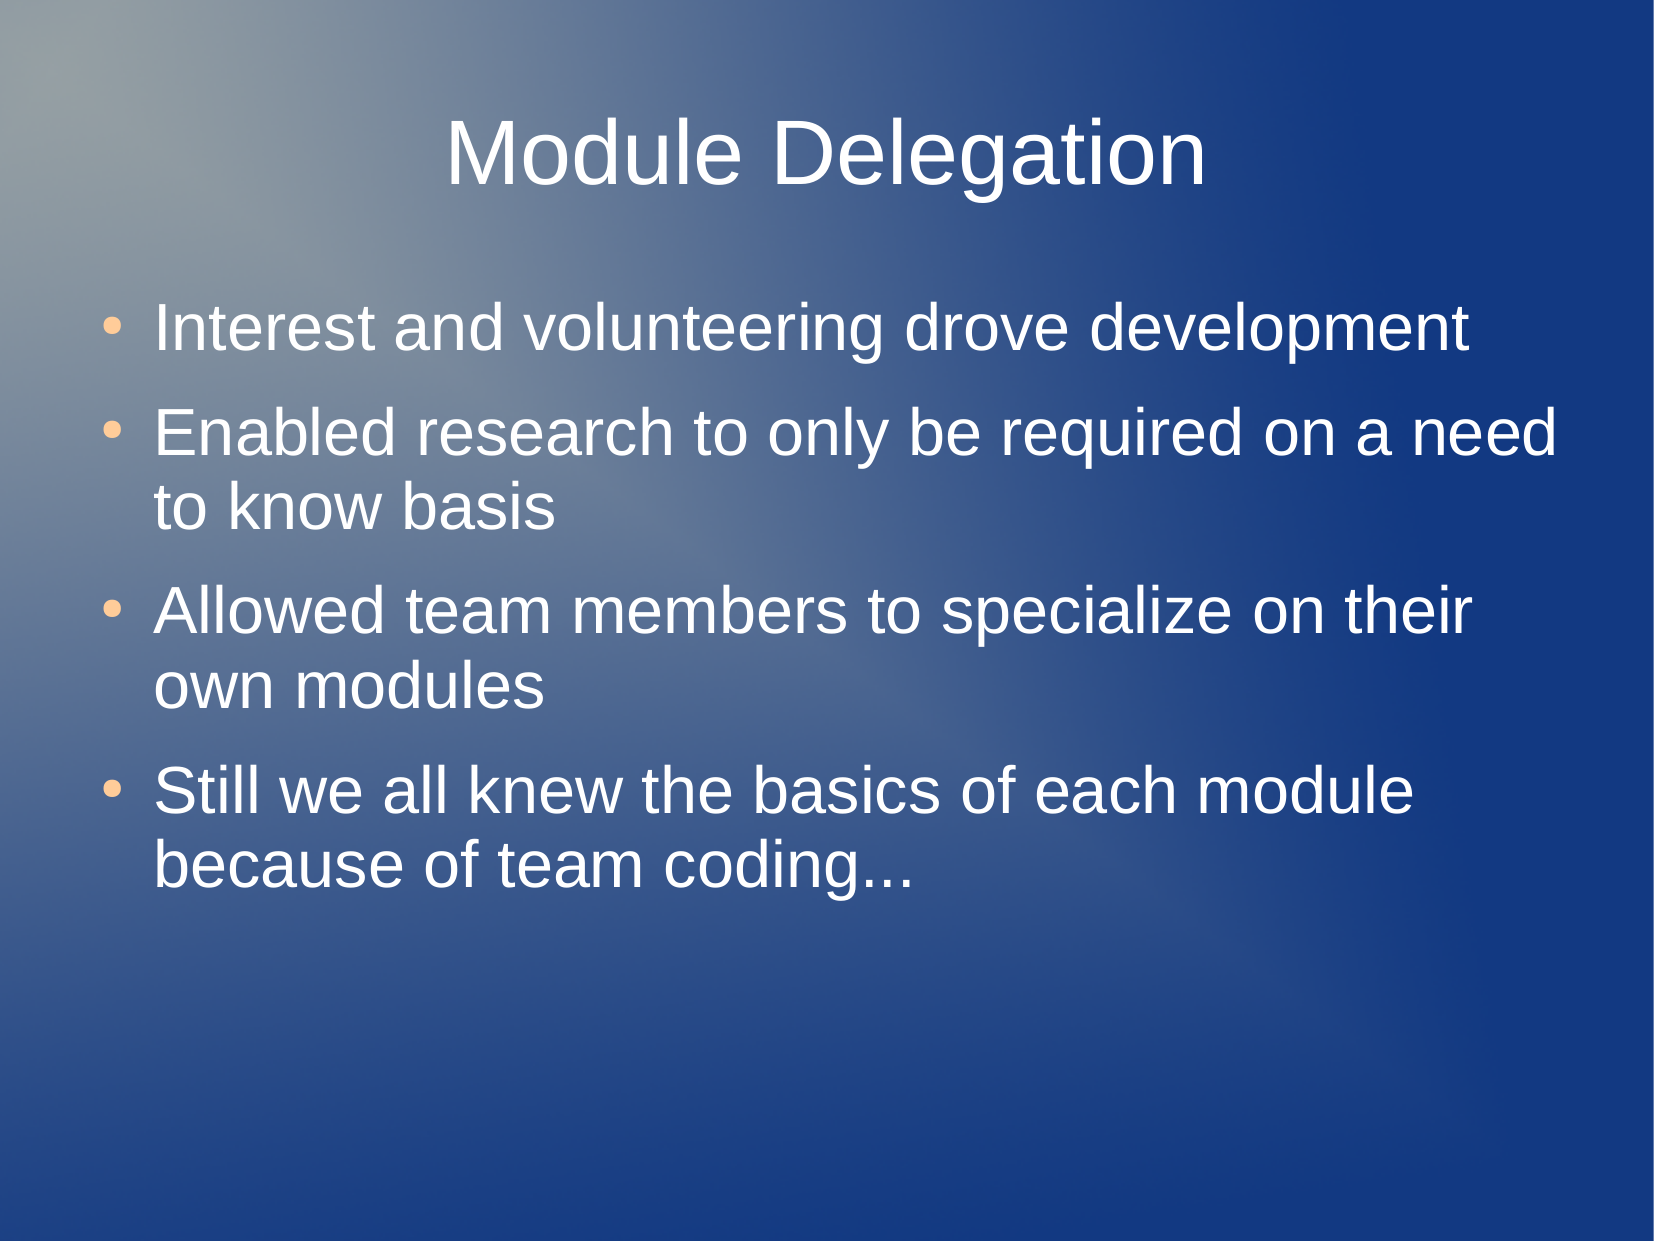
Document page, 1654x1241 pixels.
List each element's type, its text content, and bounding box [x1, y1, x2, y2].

title Module Delegation [82, 56, 1571, 250]
list Interest and volunteering drove development Enabled research to only be required on a need to know basis Allowed team members to specialize on their own modules Still we all knew the basics of each module because of team coding... [82, 290, 1571, 903]
picture [0, 0, 1654, 1241]
